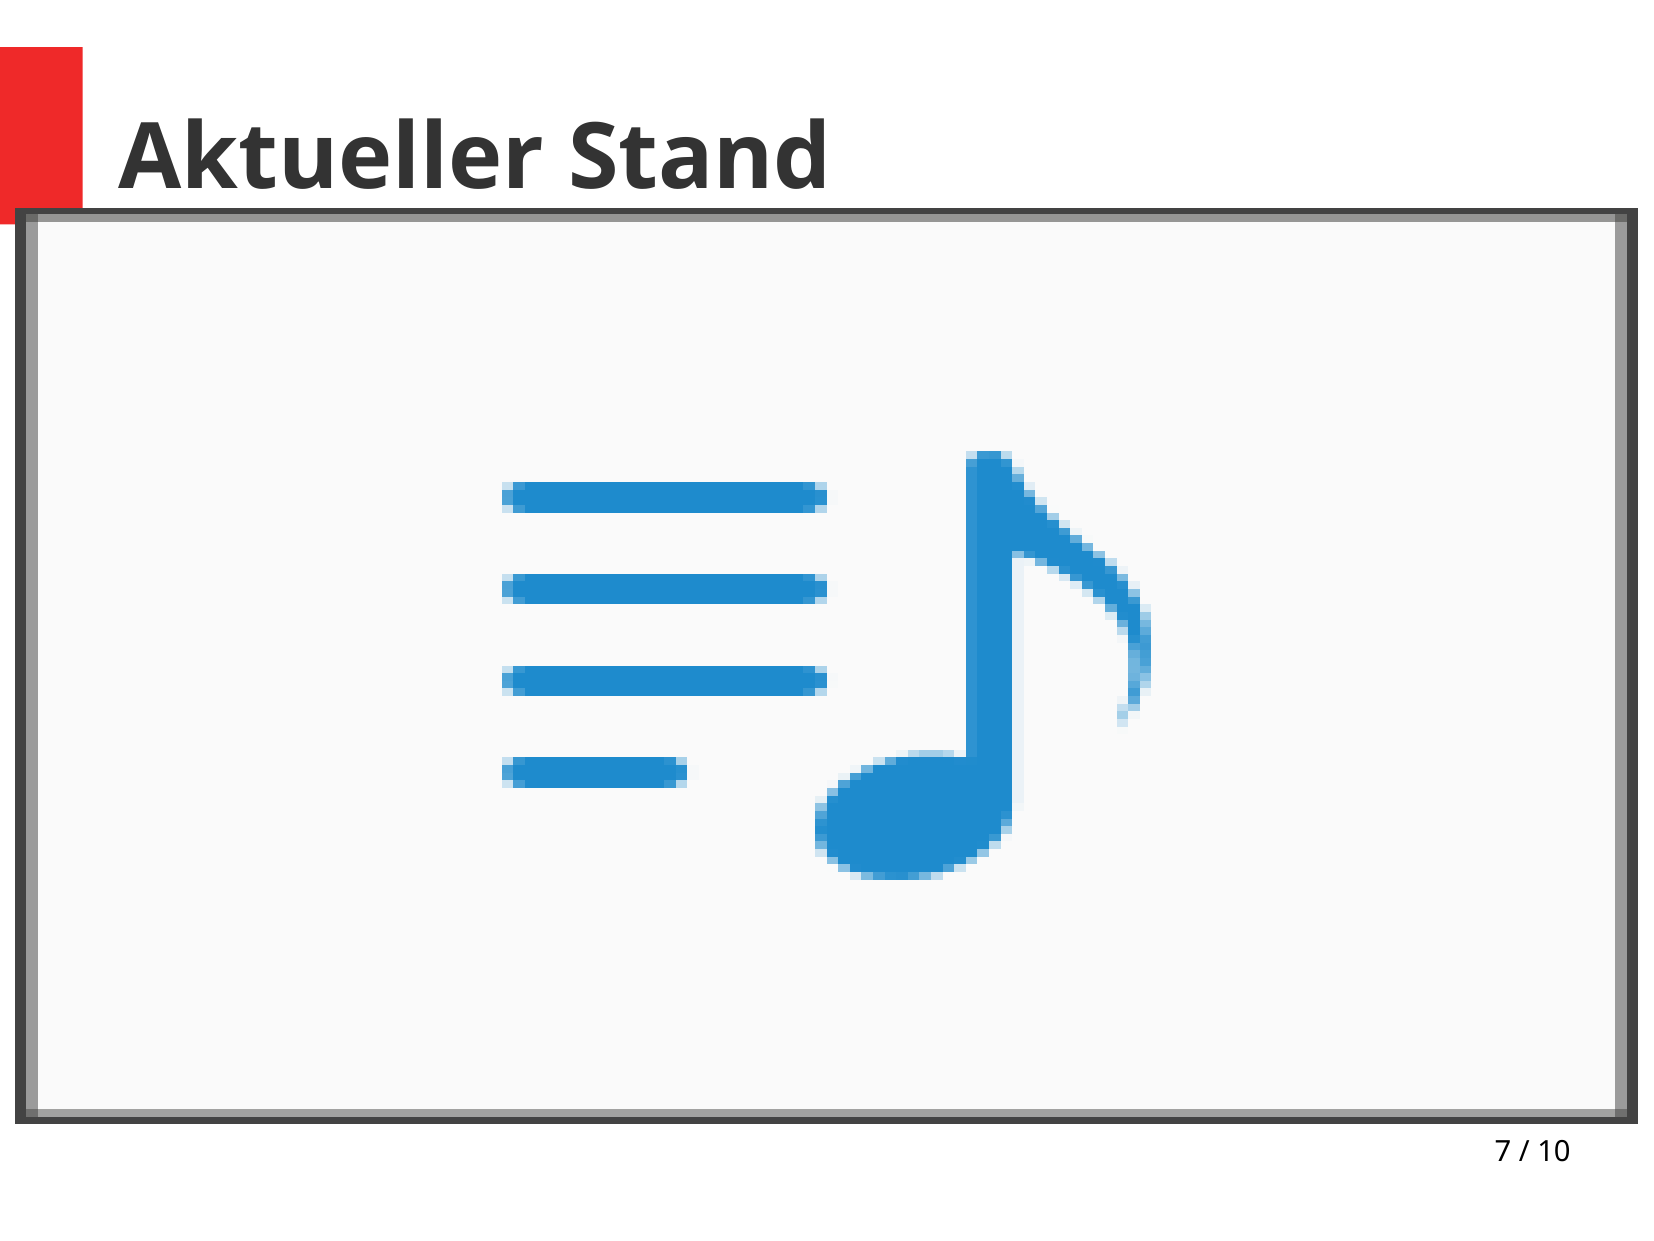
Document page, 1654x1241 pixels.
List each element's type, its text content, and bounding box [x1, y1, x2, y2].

title Aktueller Stand [118, 49, 1571, 206]
text_box [14, 206, 1640, 1126]
